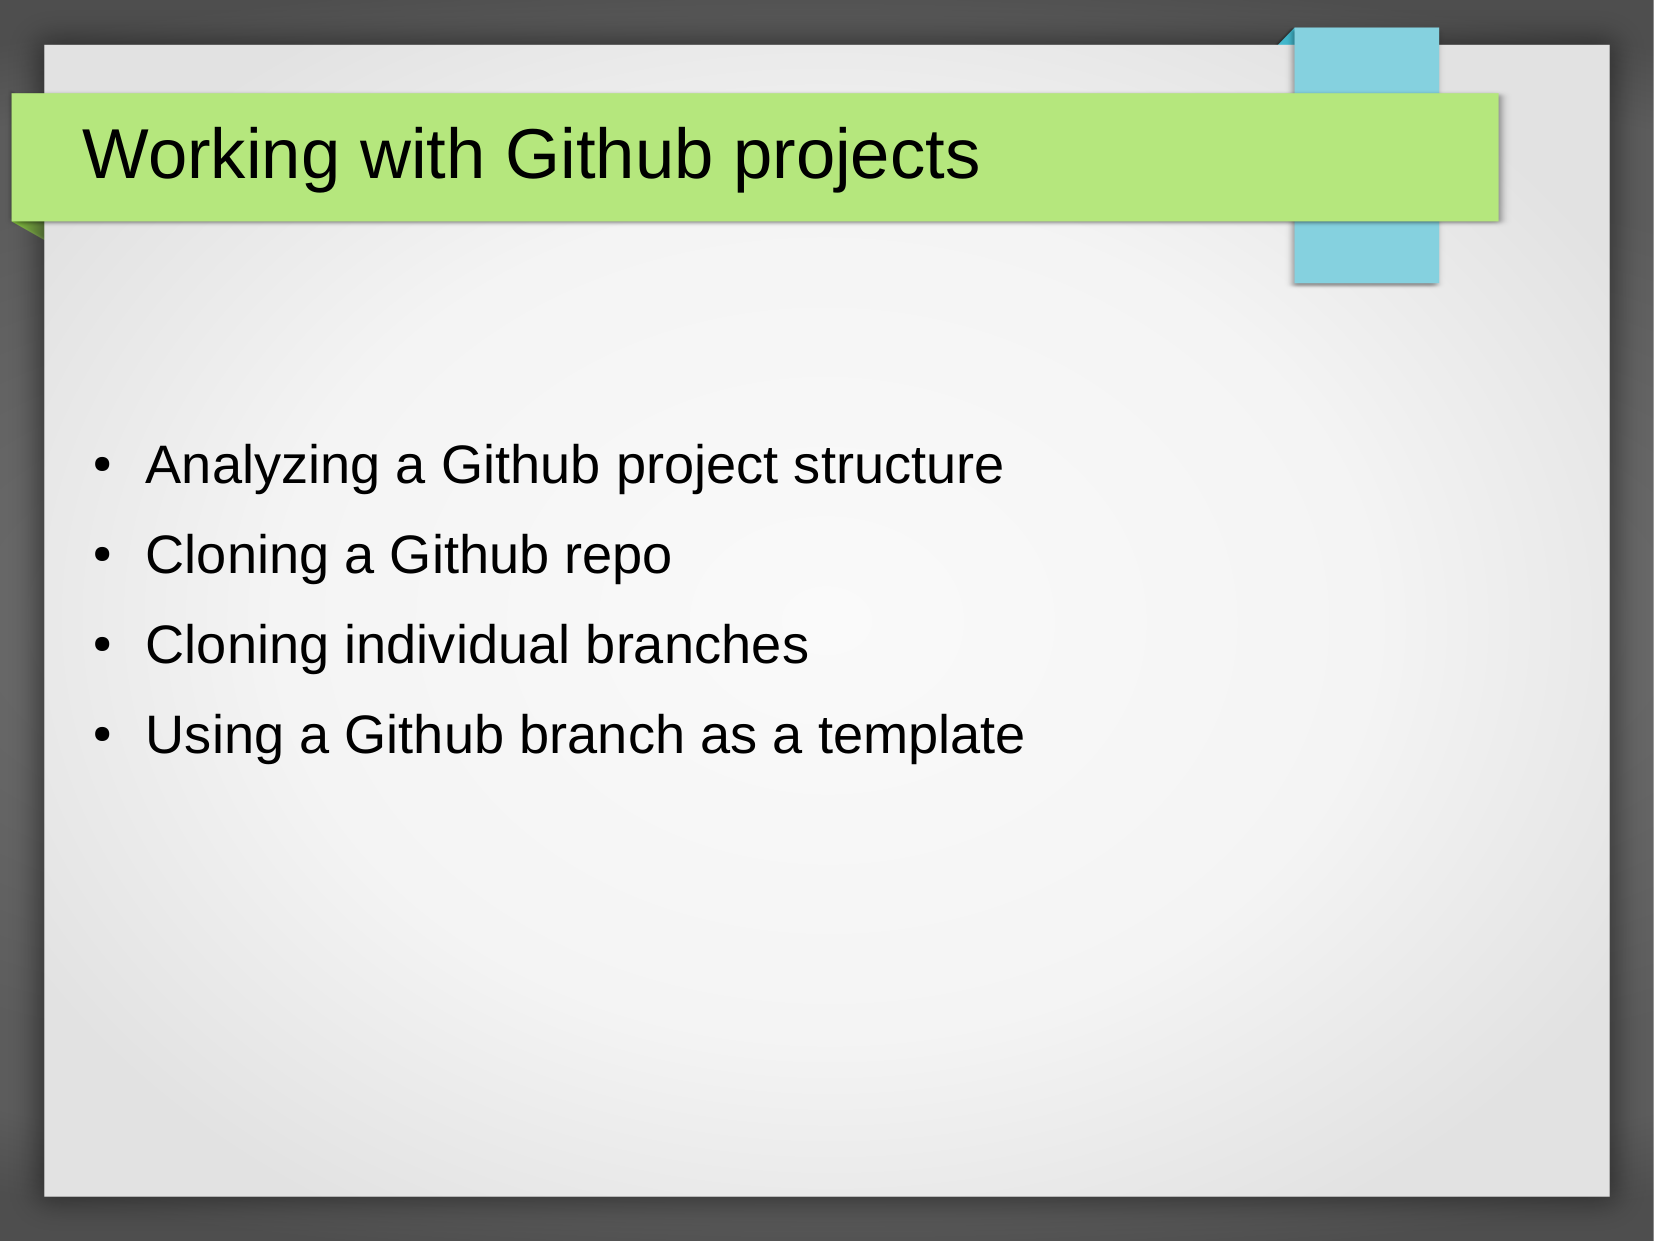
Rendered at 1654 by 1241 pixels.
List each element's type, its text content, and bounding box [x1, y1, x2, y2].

picture [0, 0, 1654, 1241]
title Working with Github projects [82, 94, 1264, 213]
list Analyzing a Github project structure Cloning a Github repo Cloning individual branches Using a Github branch as a template [75, 435, 1564, 890]
